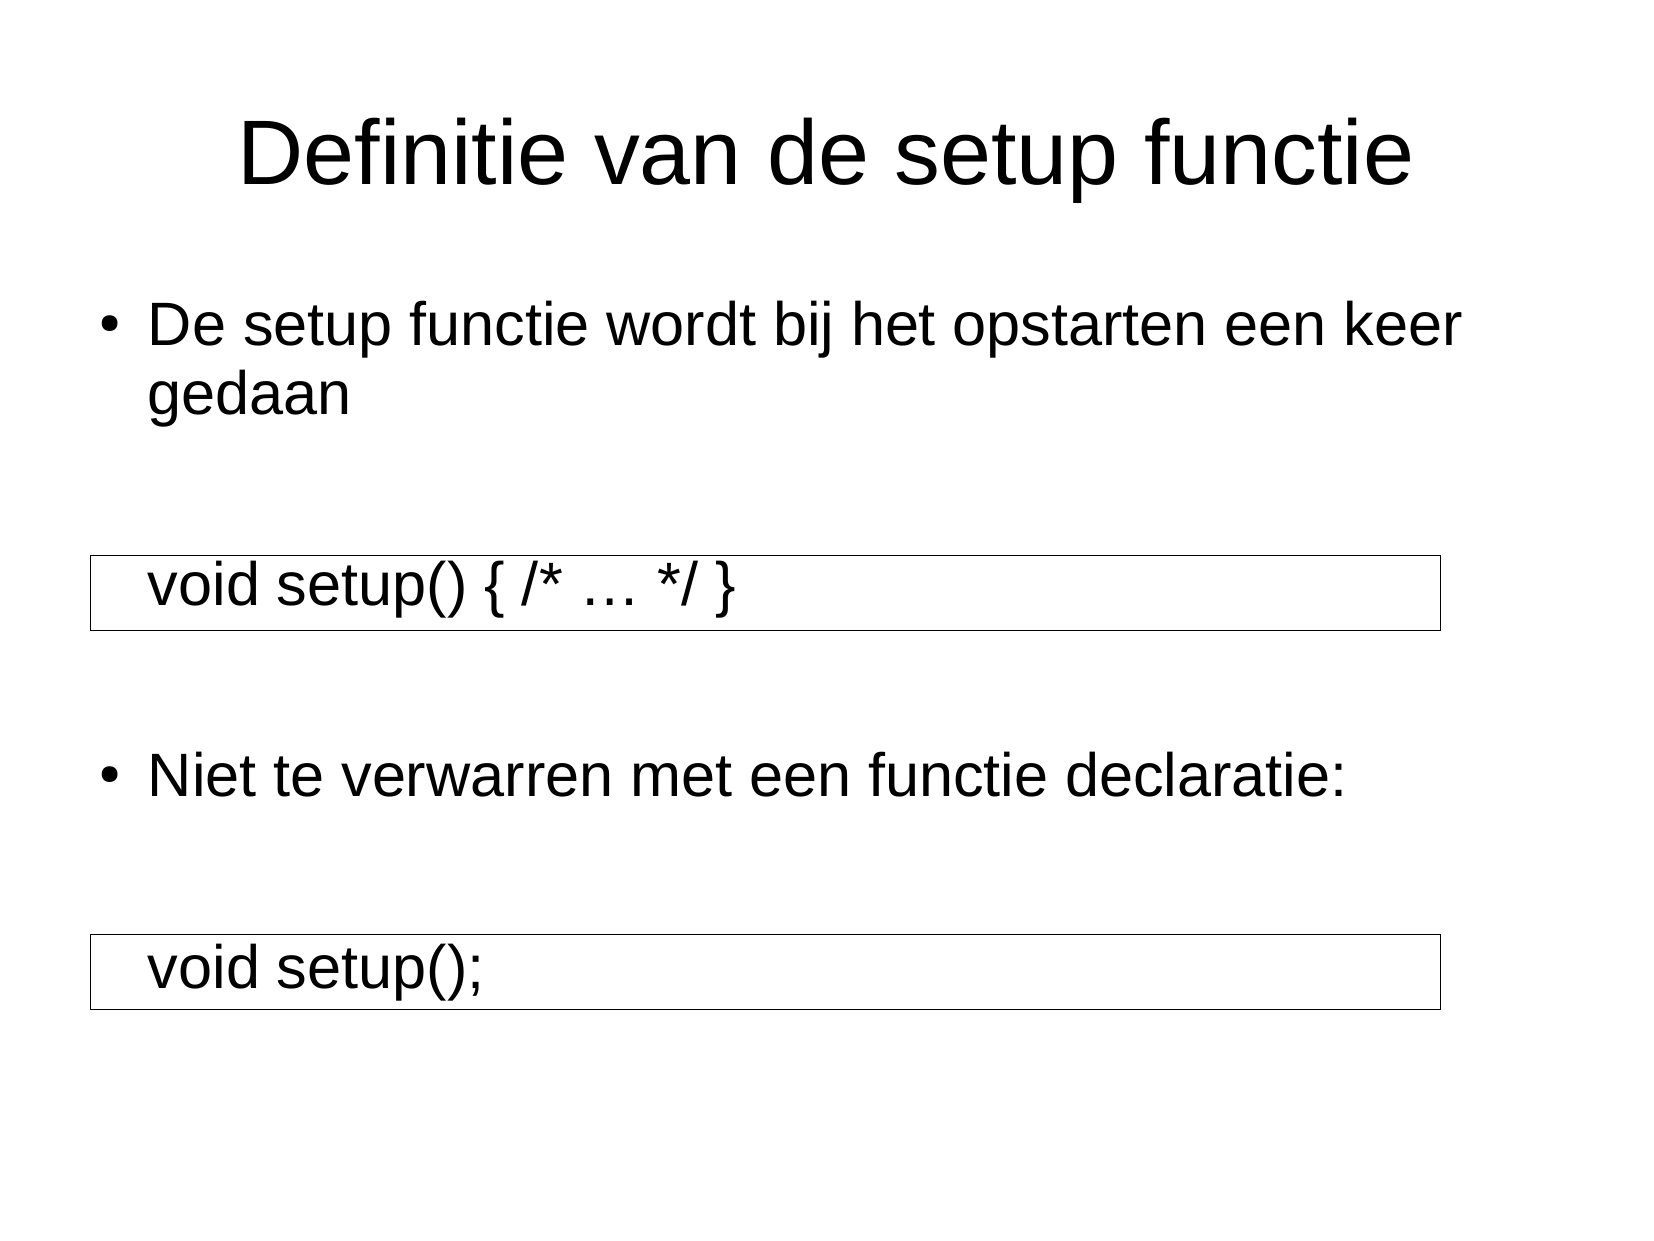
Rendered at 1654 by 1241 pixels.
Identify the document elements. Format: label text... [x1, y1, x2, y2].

list De setup functie wordt bij het opstarten een keer gedaan void setup() { /* … */ } Niet te verwarren met een functie declaratie: void setup(); [82, 290, 1571, 1010]
list De setup functie wordt bij het opstarten een keer gedaan void setup() { /* … */ } Niet te verwarren met een functie declaratie: void setup(); [91, 935, 1440, 1009]
title Definitie van de setup functie [82, 49, 1571, 257]
